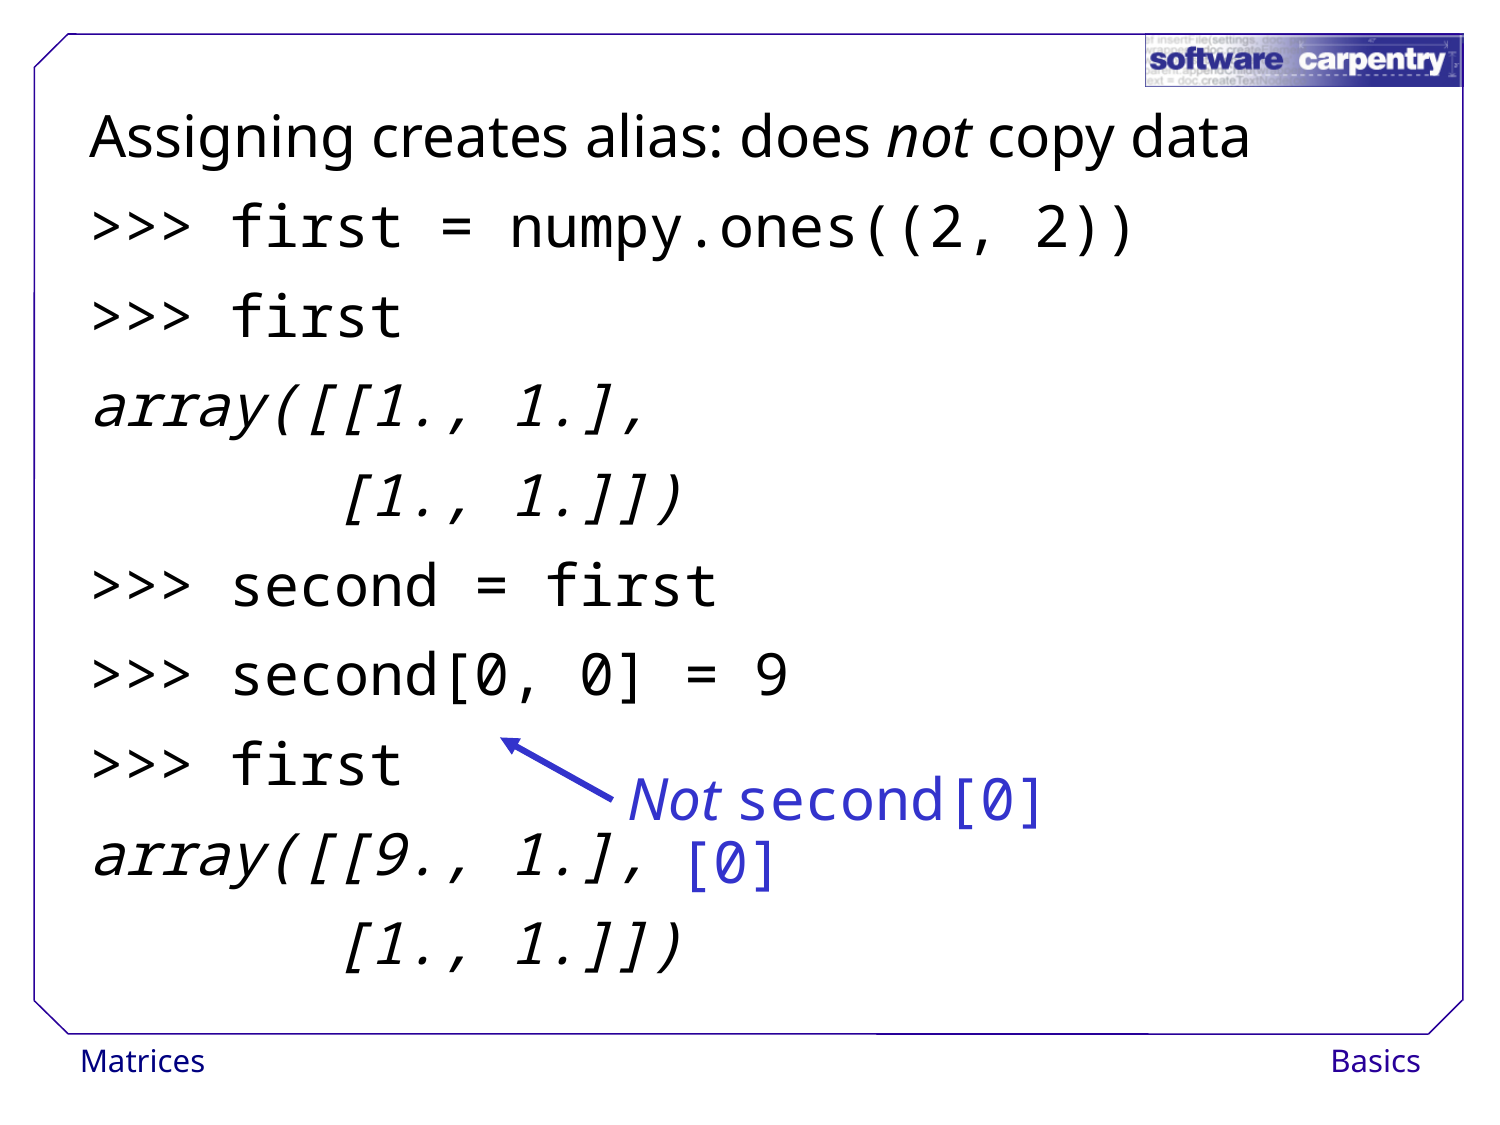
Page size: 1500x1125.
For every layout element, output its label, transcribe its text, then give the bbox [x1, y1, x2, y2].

list Assigning creates alias: does not copy data >>> first = numpy.ones((2, 2)) >>> first array([[1., 1.], [1., 1.]]) >>> second = first >>> second[0, 0] = 9 >>> first array([[9., 1.], [1., 1.]]) [75, 99, 1426, 1013]
picture [1145, 33, 1464, 87]
text_box Not second[0][0] [612, 762, 1138, 850]
